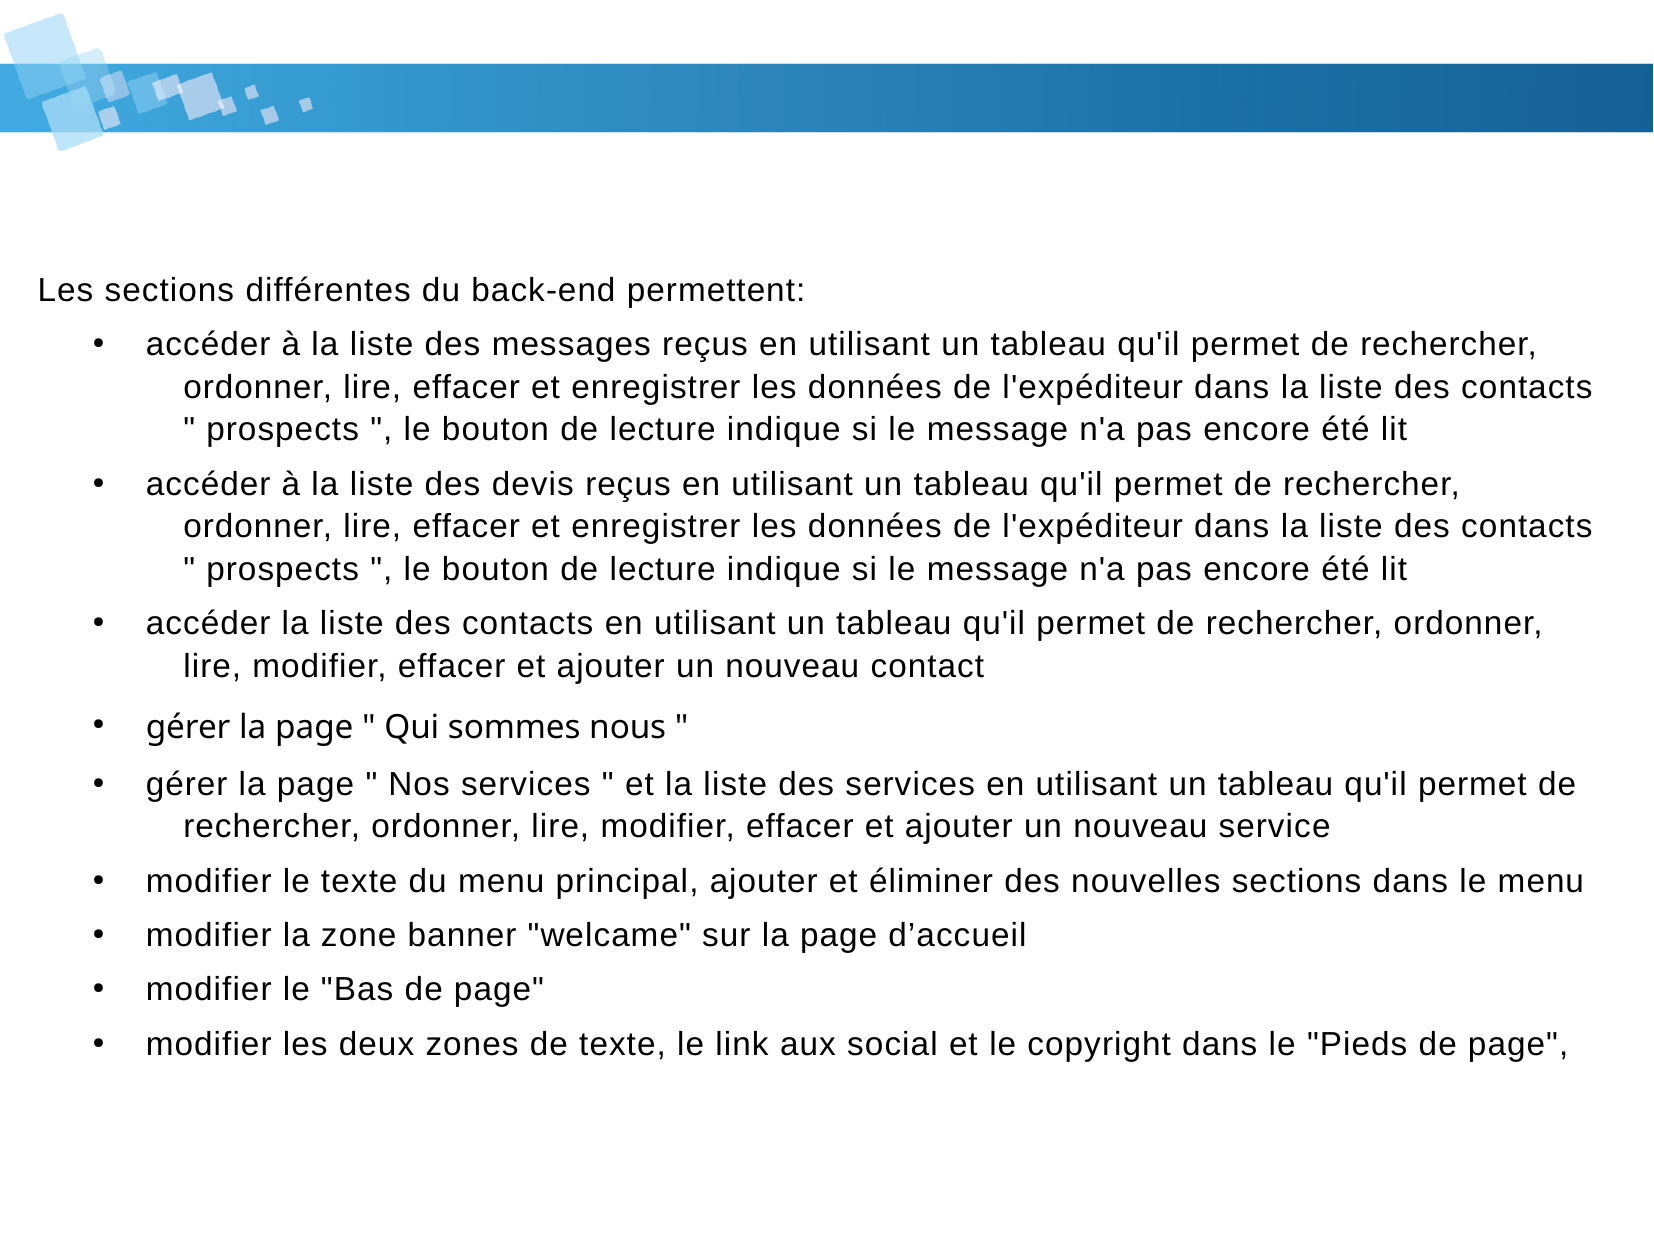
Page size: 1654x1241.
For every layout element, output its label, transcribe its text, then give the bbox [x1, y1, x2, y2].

list Les sections différentes du back-end permettent: accéder à la liste des messages reçus en utilisant un tableau qu'il permet de rechercher, ordonner, lire, effacer et enregistrer les données de l'expéditeur dans la liste des contacts " prospects ", le bouton de lecture indique si le message n'a pas encore été lit accéder à la liste des devis reçus en utilisant un tableau qu'il permet de rechercher, ordonner, lire, effacer et enregistrer les données de l'expéditeur dans la liste des contacts " prospects ", le bouton de lecture indique si le message n'a pas encore été lit accéder la liste des contacts en utilisant un tableau qu'il permet de rechercher, ordonner, lire, modifier, effacer et ajouter un nouveau contact gérer la page " Qui sommes nous " gérer la page " Nos services " et la liste des services en utilisant un tableau qu'il permet de rechercher, ordonner, lire, modifier, effacer et ajouter un nouveau service modifier le texte du menu principal, ajouter et éliminer des nouvelles sections dans le menu modifier la zone banner "welcame" sur la page d’accueil modifier le "Bas de page" modifier les deux zones de texte, le link aux social et le copyright dans le "Pieds de page", [37, 265, 1613, 1110]
picture [0, 0, 1653, 1238]
